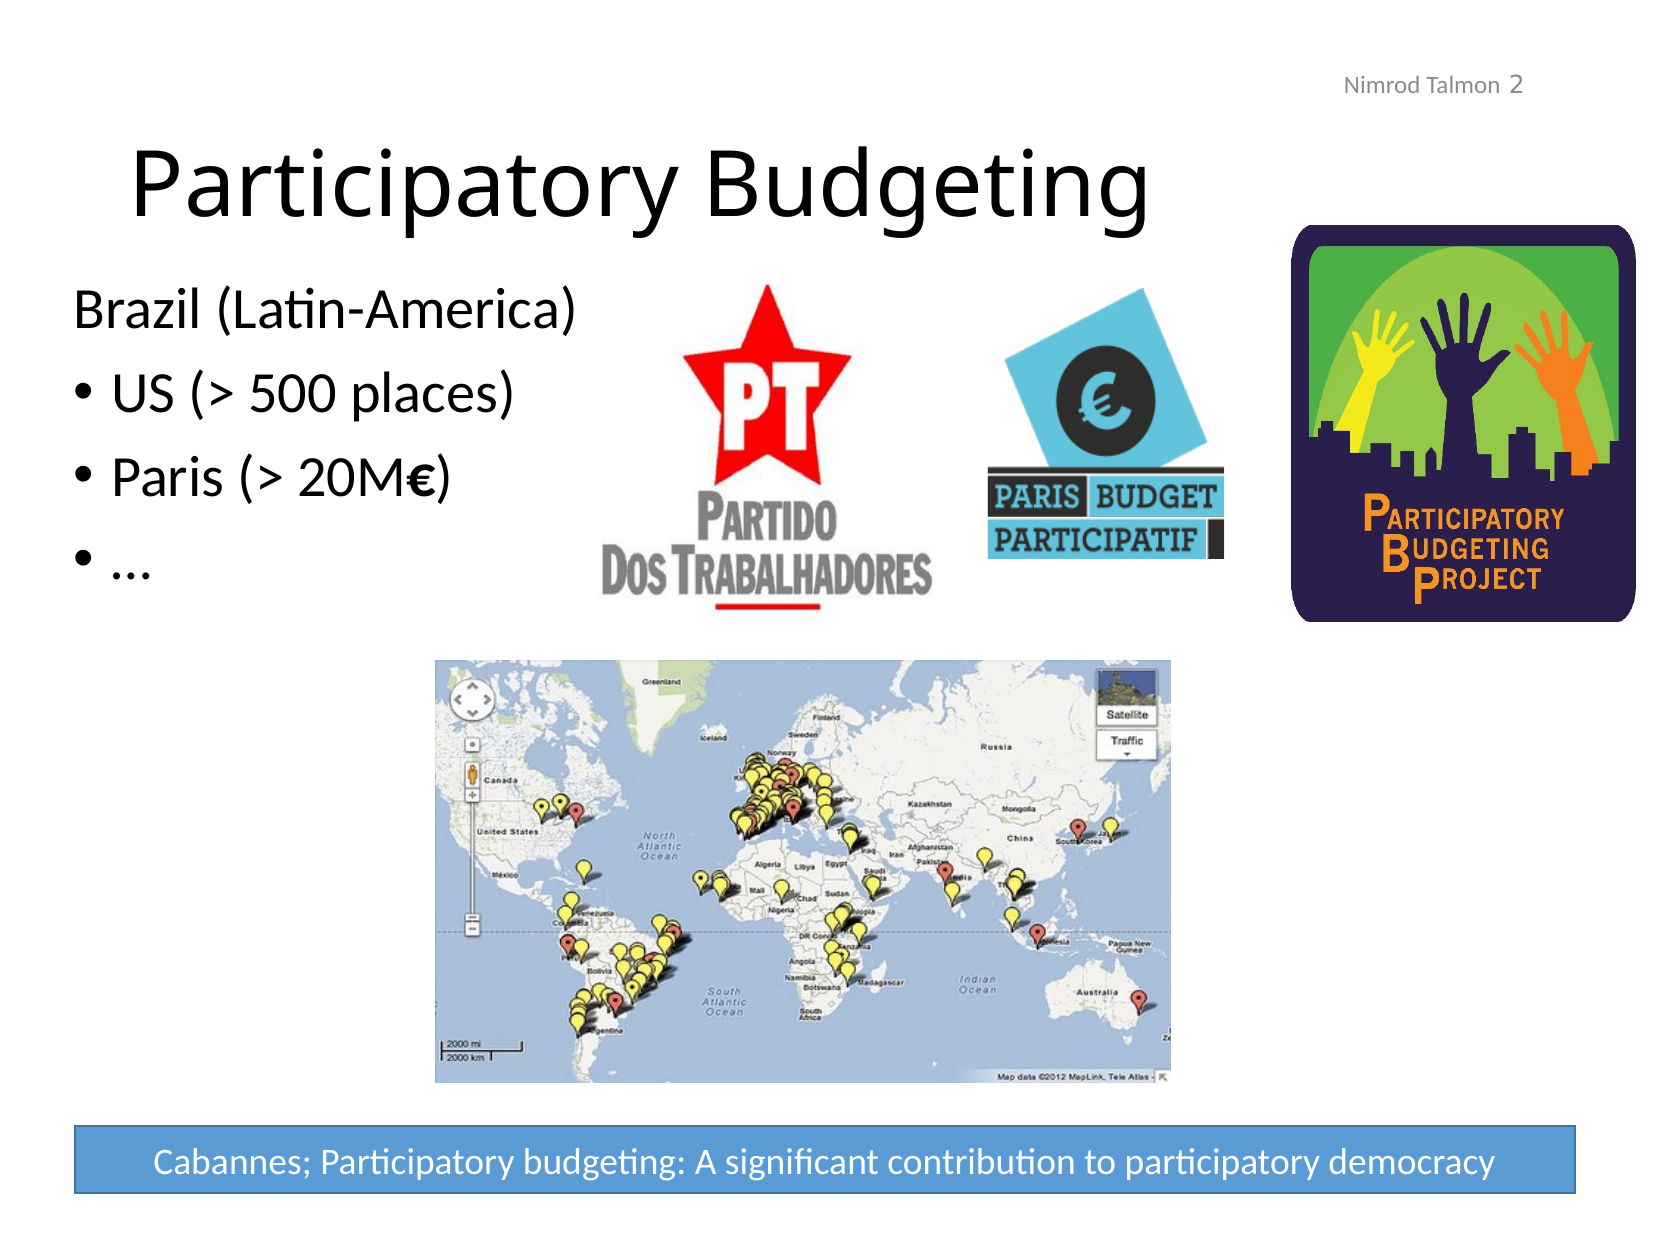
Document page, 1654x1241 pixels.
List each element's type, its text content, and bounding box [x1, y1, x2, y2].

picture [555, 288, 1228, 633]
text_box <number> Nimrod Talmon [1167, 64, 1540, 103]
picture [435, 660, 1171, 1083]
picture [1291, 225, 1636, 622]
text_box Brazil (Latin-America) US (> 500 places) Paris (> 20M€) … [58, 270, 661, 631]
text_box Cabannes; Participatory budgeting: A significant contribution to participatory democracy [75, 1126, 1576, 1193]
title Participatory Budgeting [113, 66, 1540, 307]
